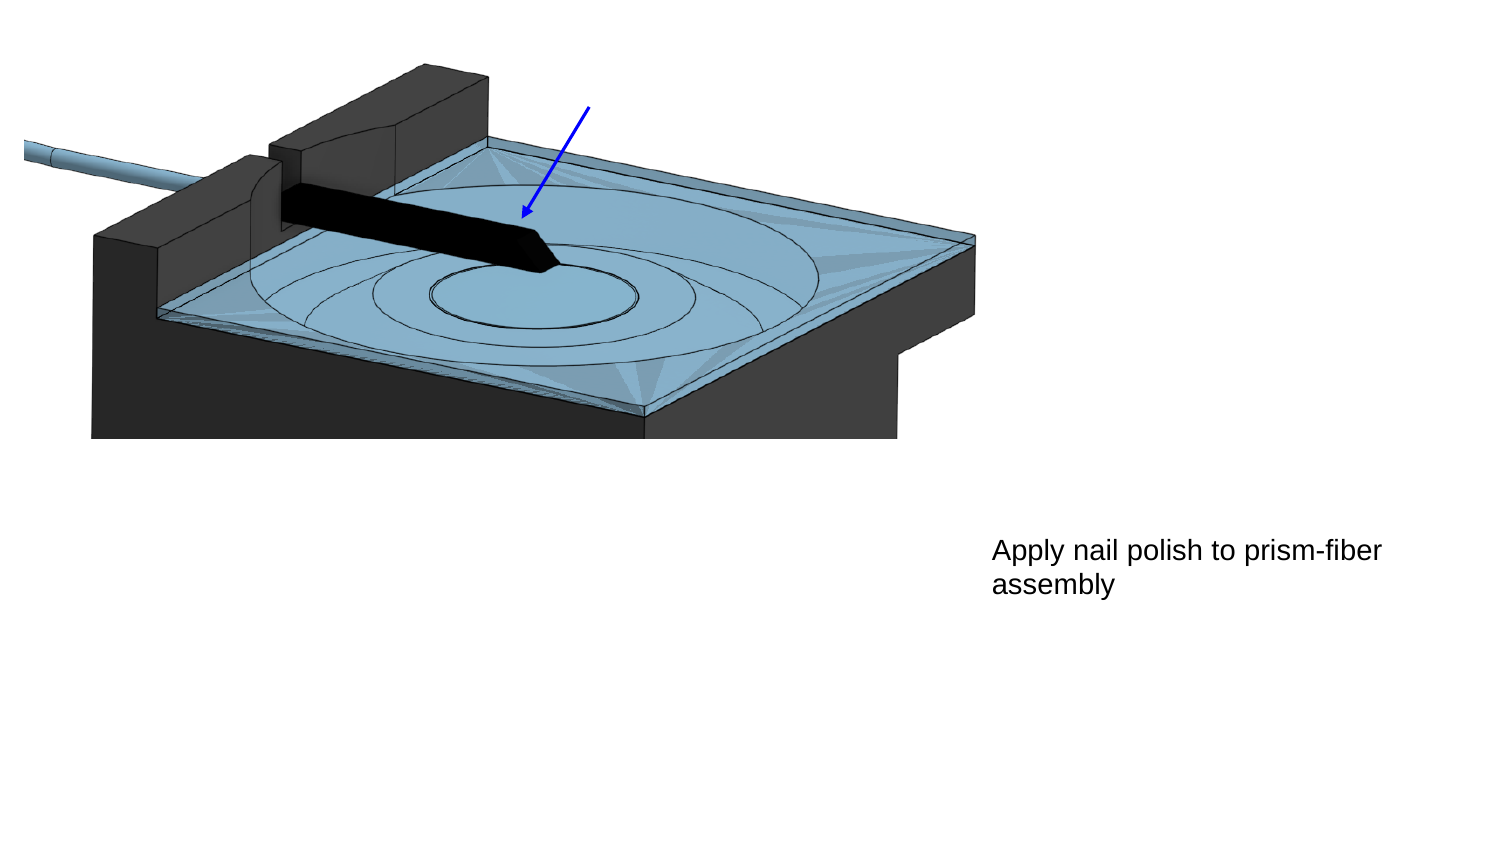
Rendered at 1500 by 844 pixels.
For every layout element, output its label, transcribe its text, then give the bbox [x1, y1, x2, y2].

text_box Apply nail polish to prism-fiber assembly [976, 515, 1466, 616]
picture [24, 24, 1000, 439]
